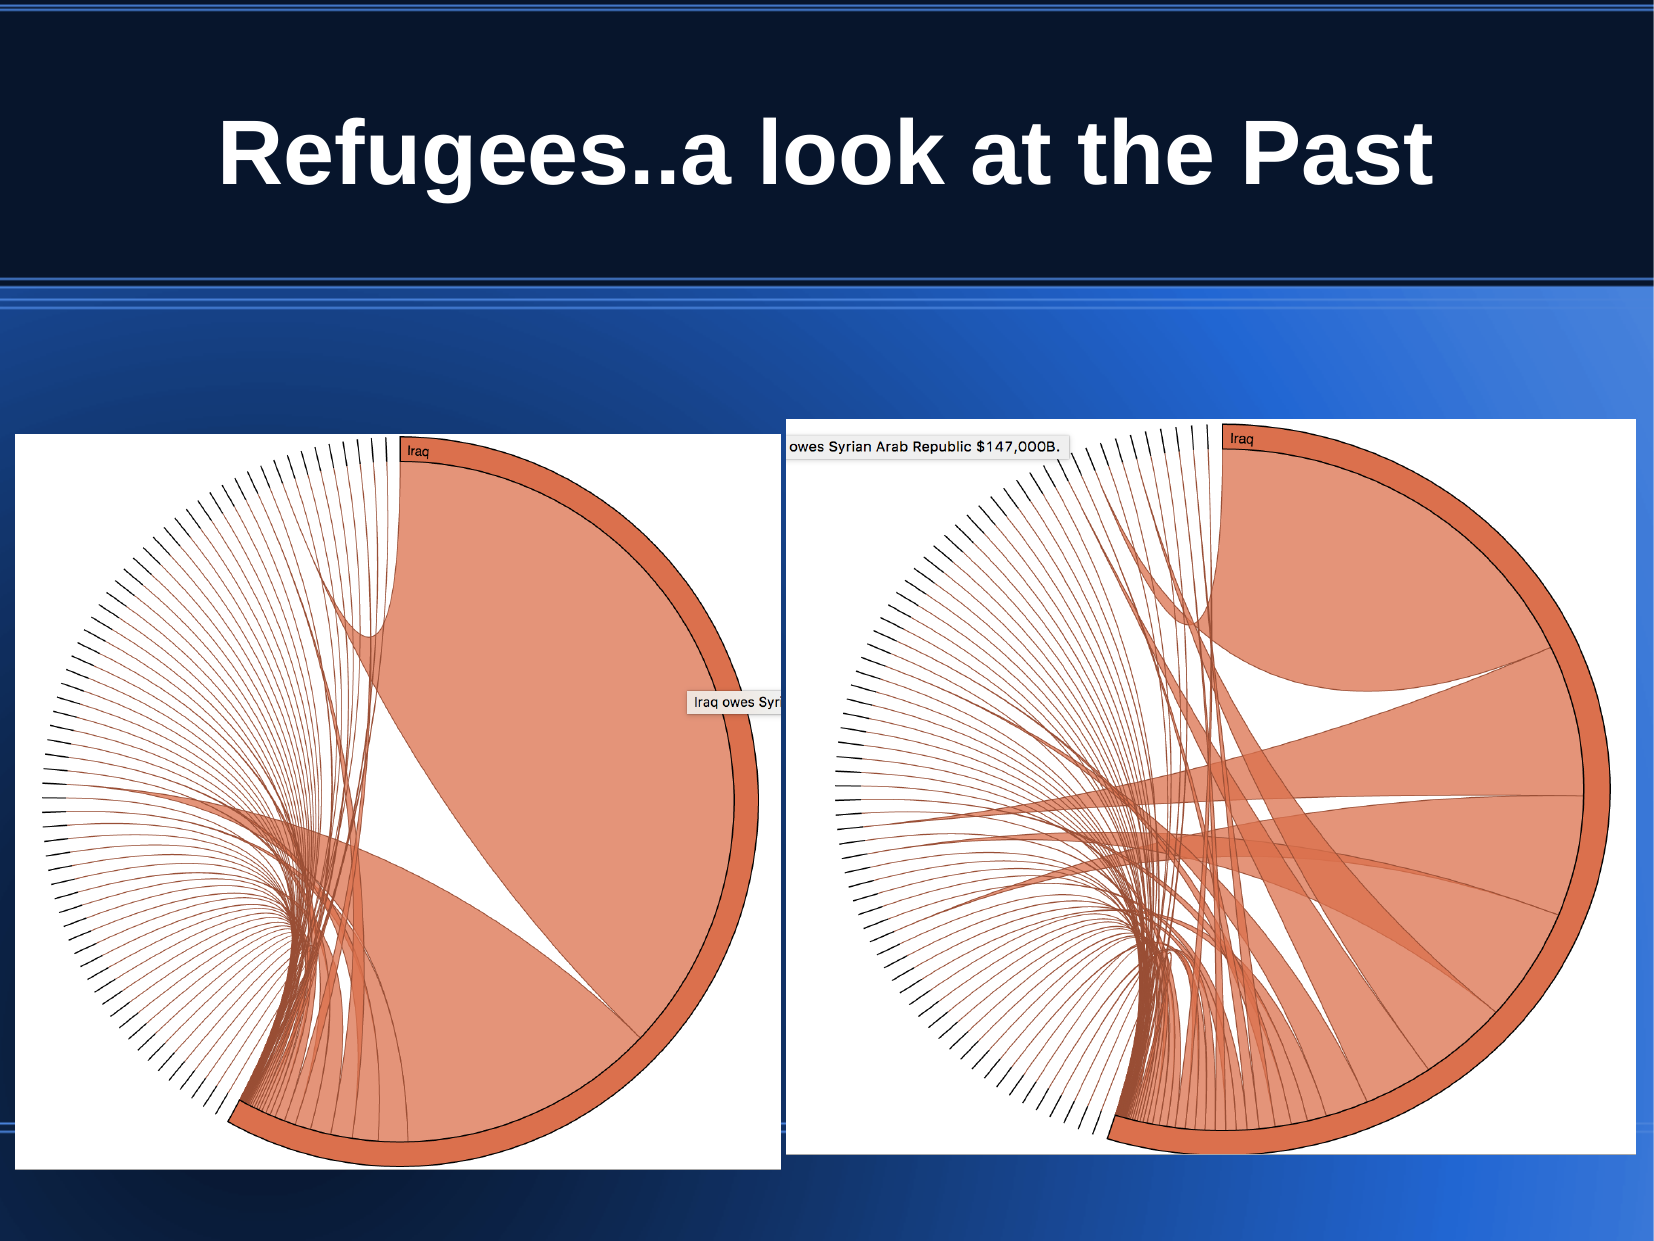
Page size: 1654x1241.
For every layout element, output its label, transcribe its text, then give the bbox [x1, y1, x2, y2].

title Refugees..a look at the Past [82, 49, 1571, 257]
picture [0, 0, 1654, 1241]
